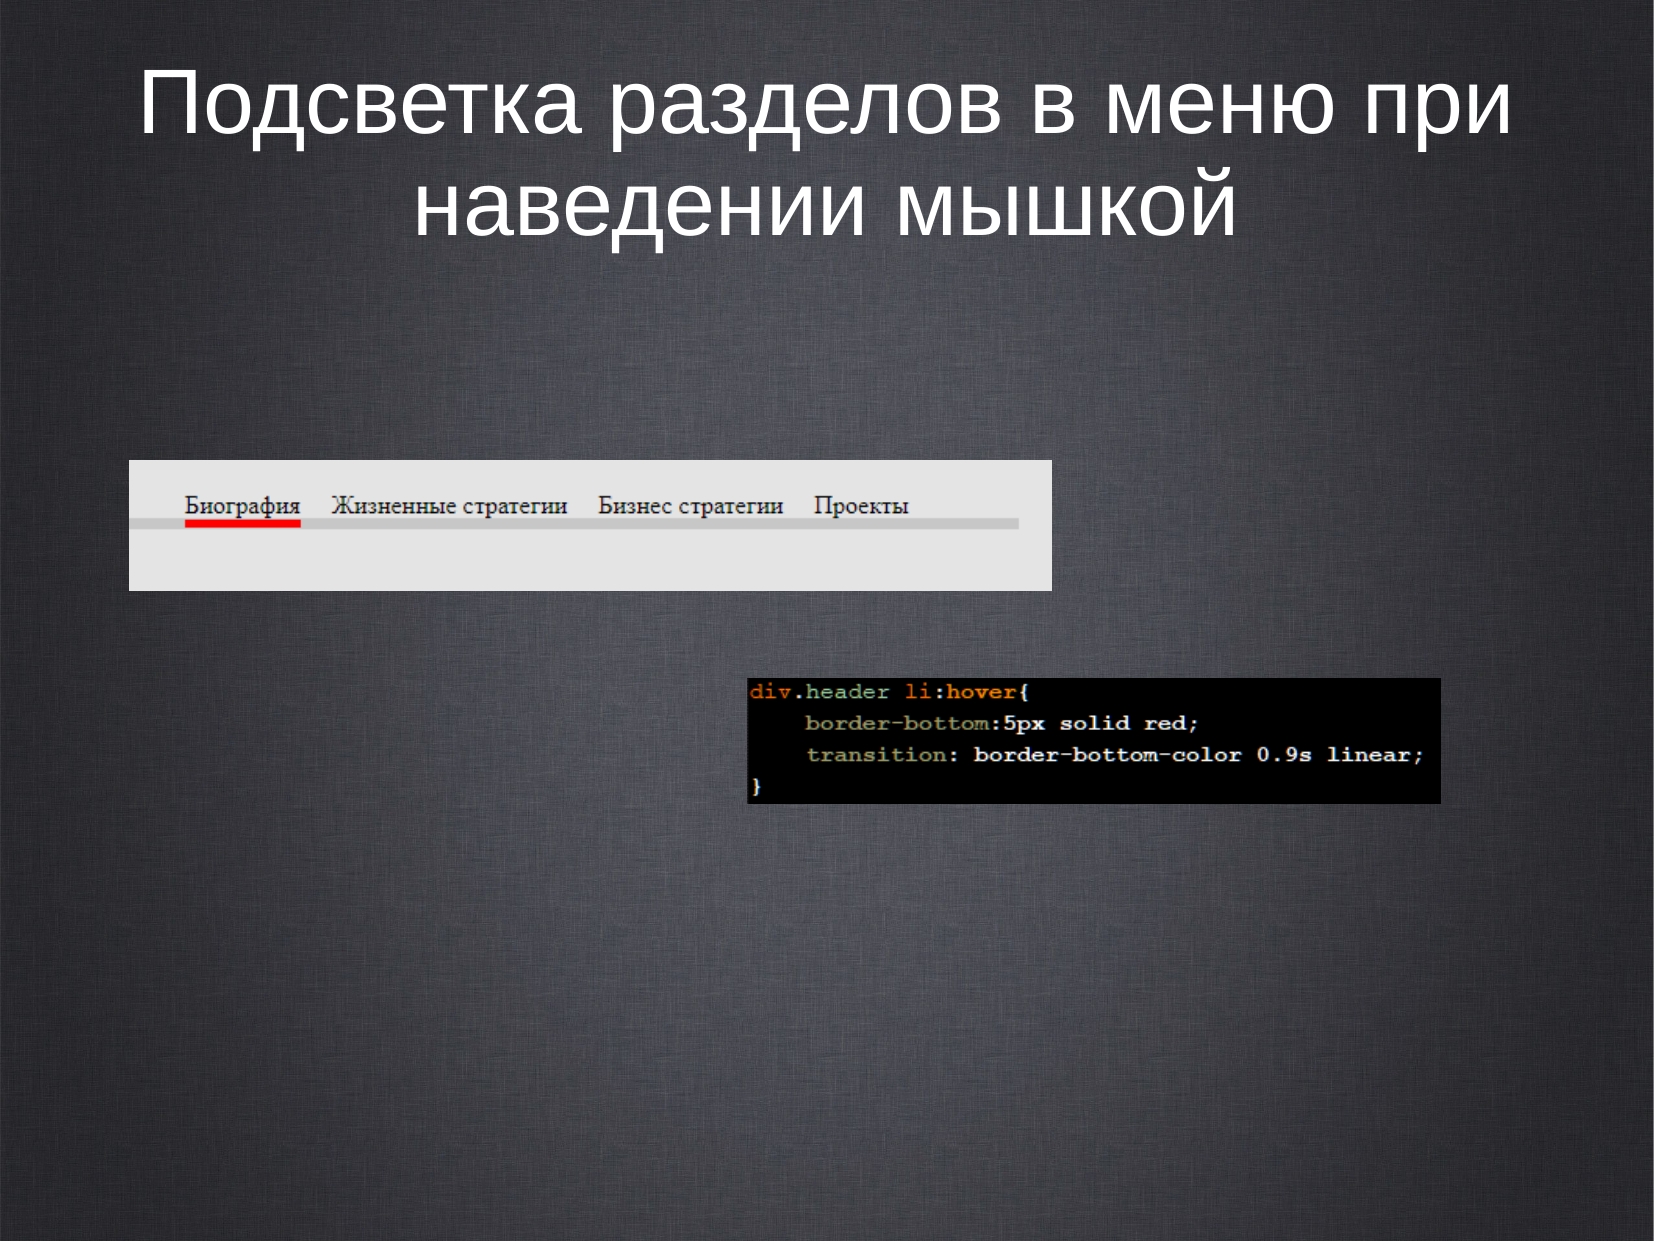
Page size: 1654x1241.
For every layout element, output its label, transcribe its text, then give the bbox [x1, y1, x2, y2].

picture [0, 0, 1654, 1241]
title Подсветка разделов в меню при наведении мышкой [82, 49, 1571, 257]
